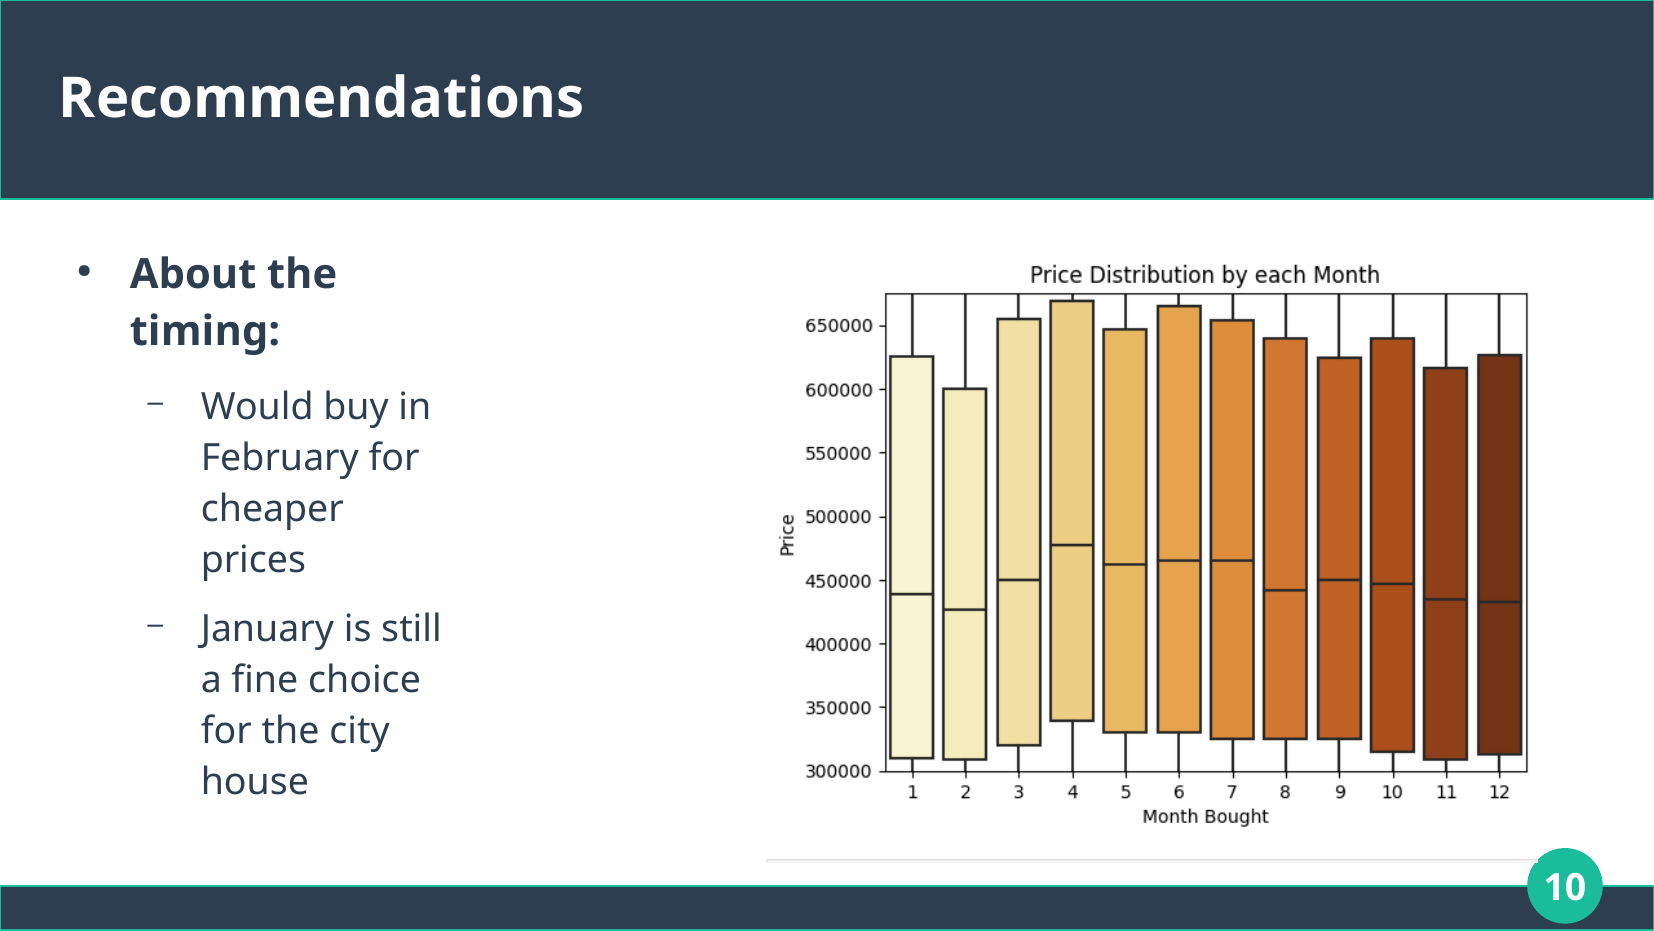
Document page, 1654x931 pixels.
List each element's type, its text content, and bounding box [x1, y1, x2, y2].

title Recommendations [59, 37, 1595, 155]
picture [760, 252, 1538, 863]
list About the timing: Would buy in February for cheaper prices January is still a fine choice for the city house [59, 243, 451, 864]
